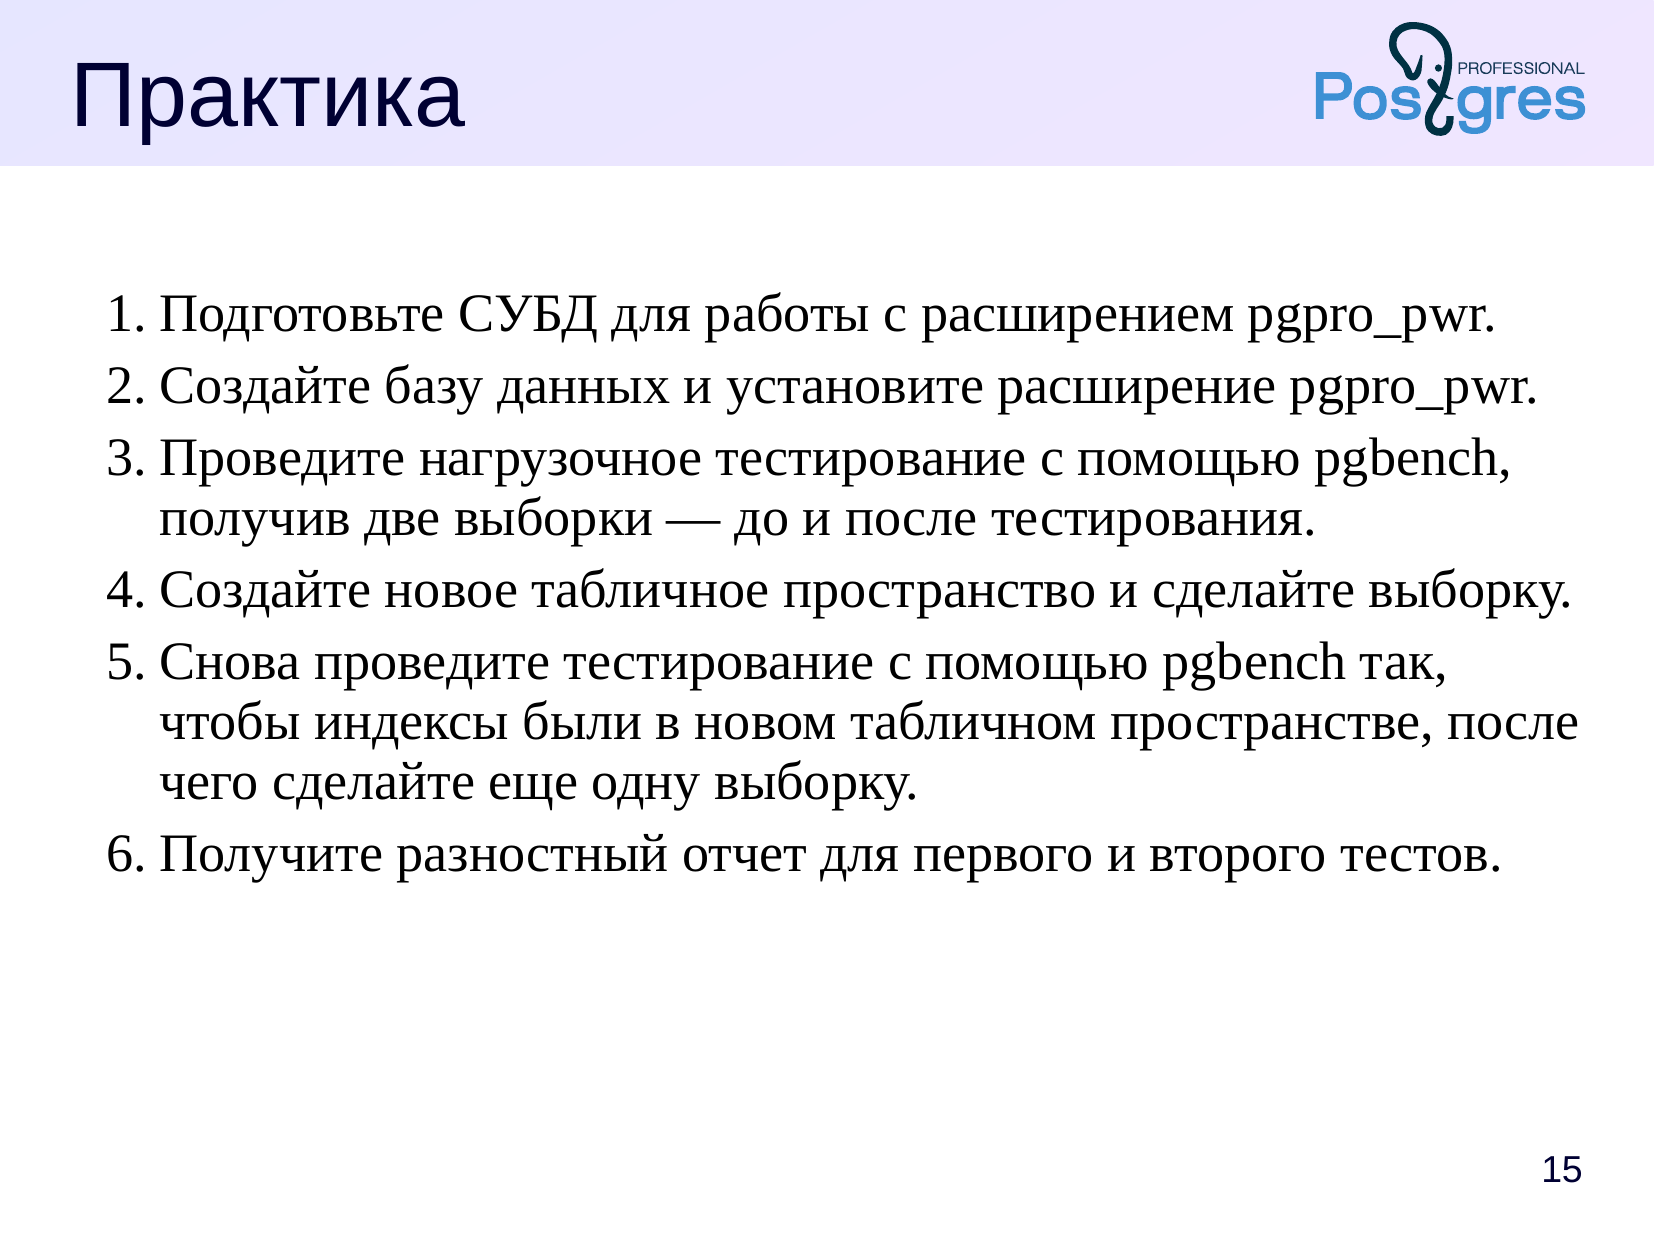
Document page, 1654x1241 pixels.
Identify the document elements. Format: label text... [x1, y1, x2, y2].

title Практика [70, 43, 1241, 147]
list Подготовьте СУБД для работы с расширением pgpro_pwr. Создайте базу данных и установите расширение pgpro_pwr. Проведите нагрузочное тестирование с помощью pgbench, получив две выборки — до и после тестирования. Создайте новое табличное пространство и сделайте выборку. Снова проведите тестирование с помощью pgbench так, чтобы индексы были в новом табличном пространстве, после чего сделайте еще одну выборку. Получите разностный отчет для первого и второго тестов. [70, 283, 1583, 1134]
